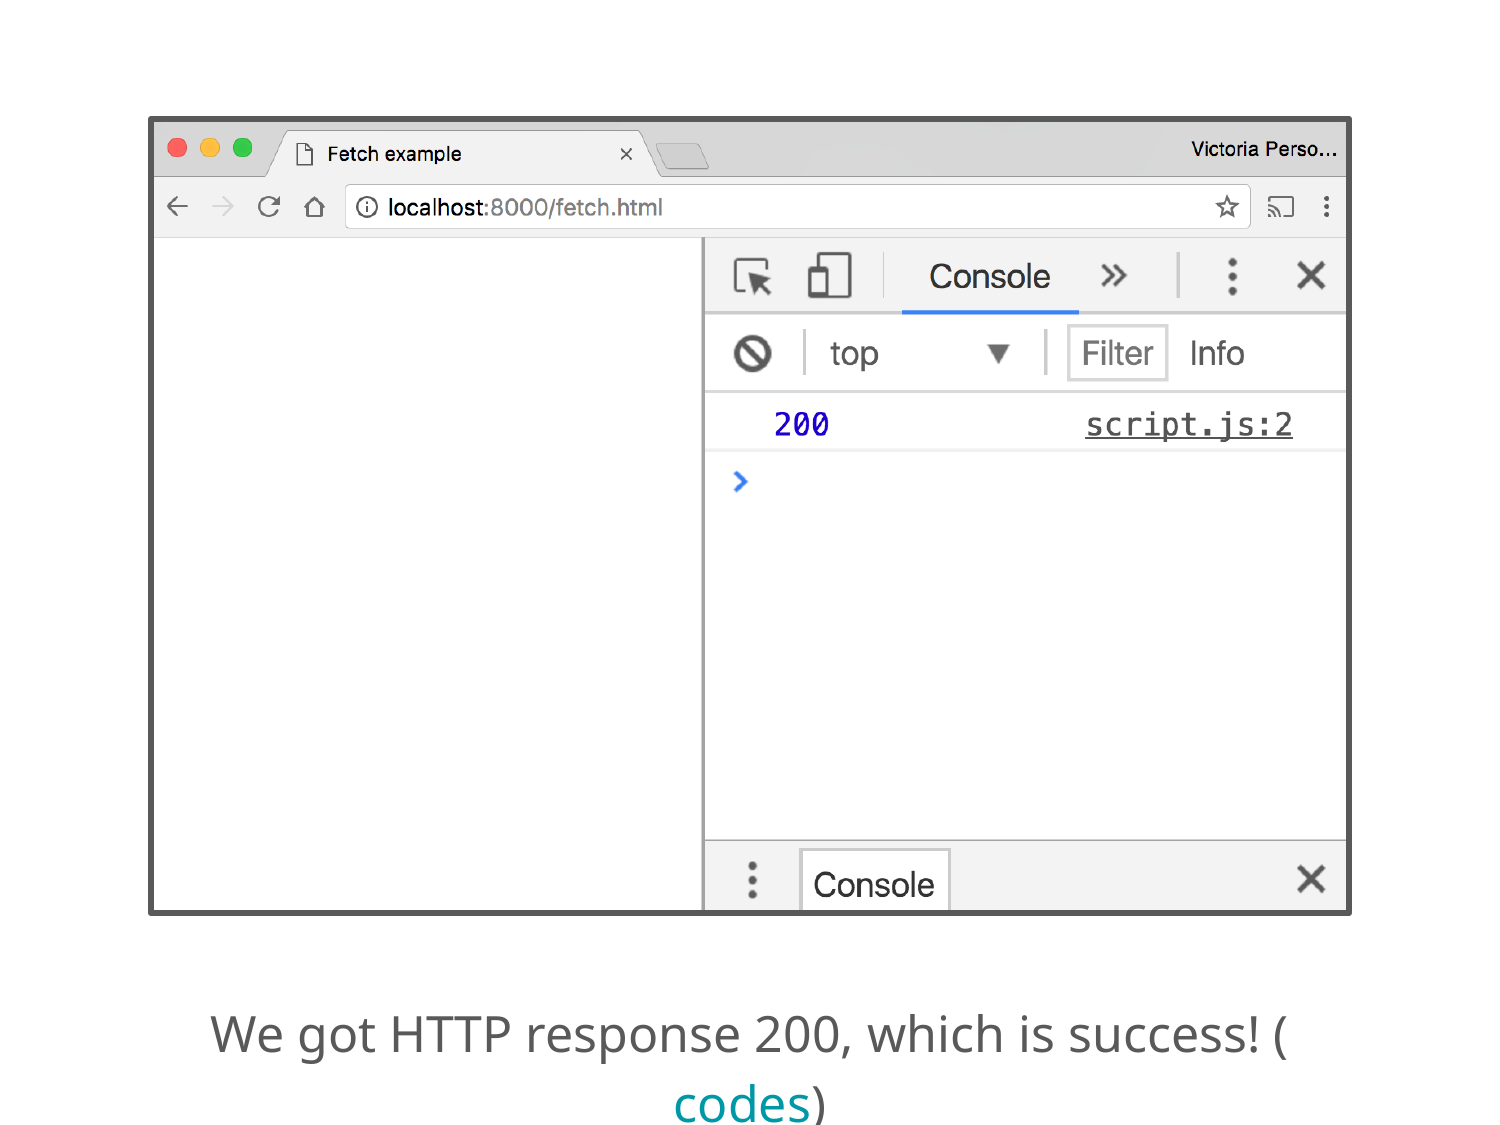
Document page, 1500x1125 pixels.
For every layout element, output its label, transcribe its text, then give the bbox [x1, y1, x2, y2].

list We got HTTP response 200, which is success! (codes) [128, 978, 1372, 1125]
picture [154, 121, 1346, 911]
